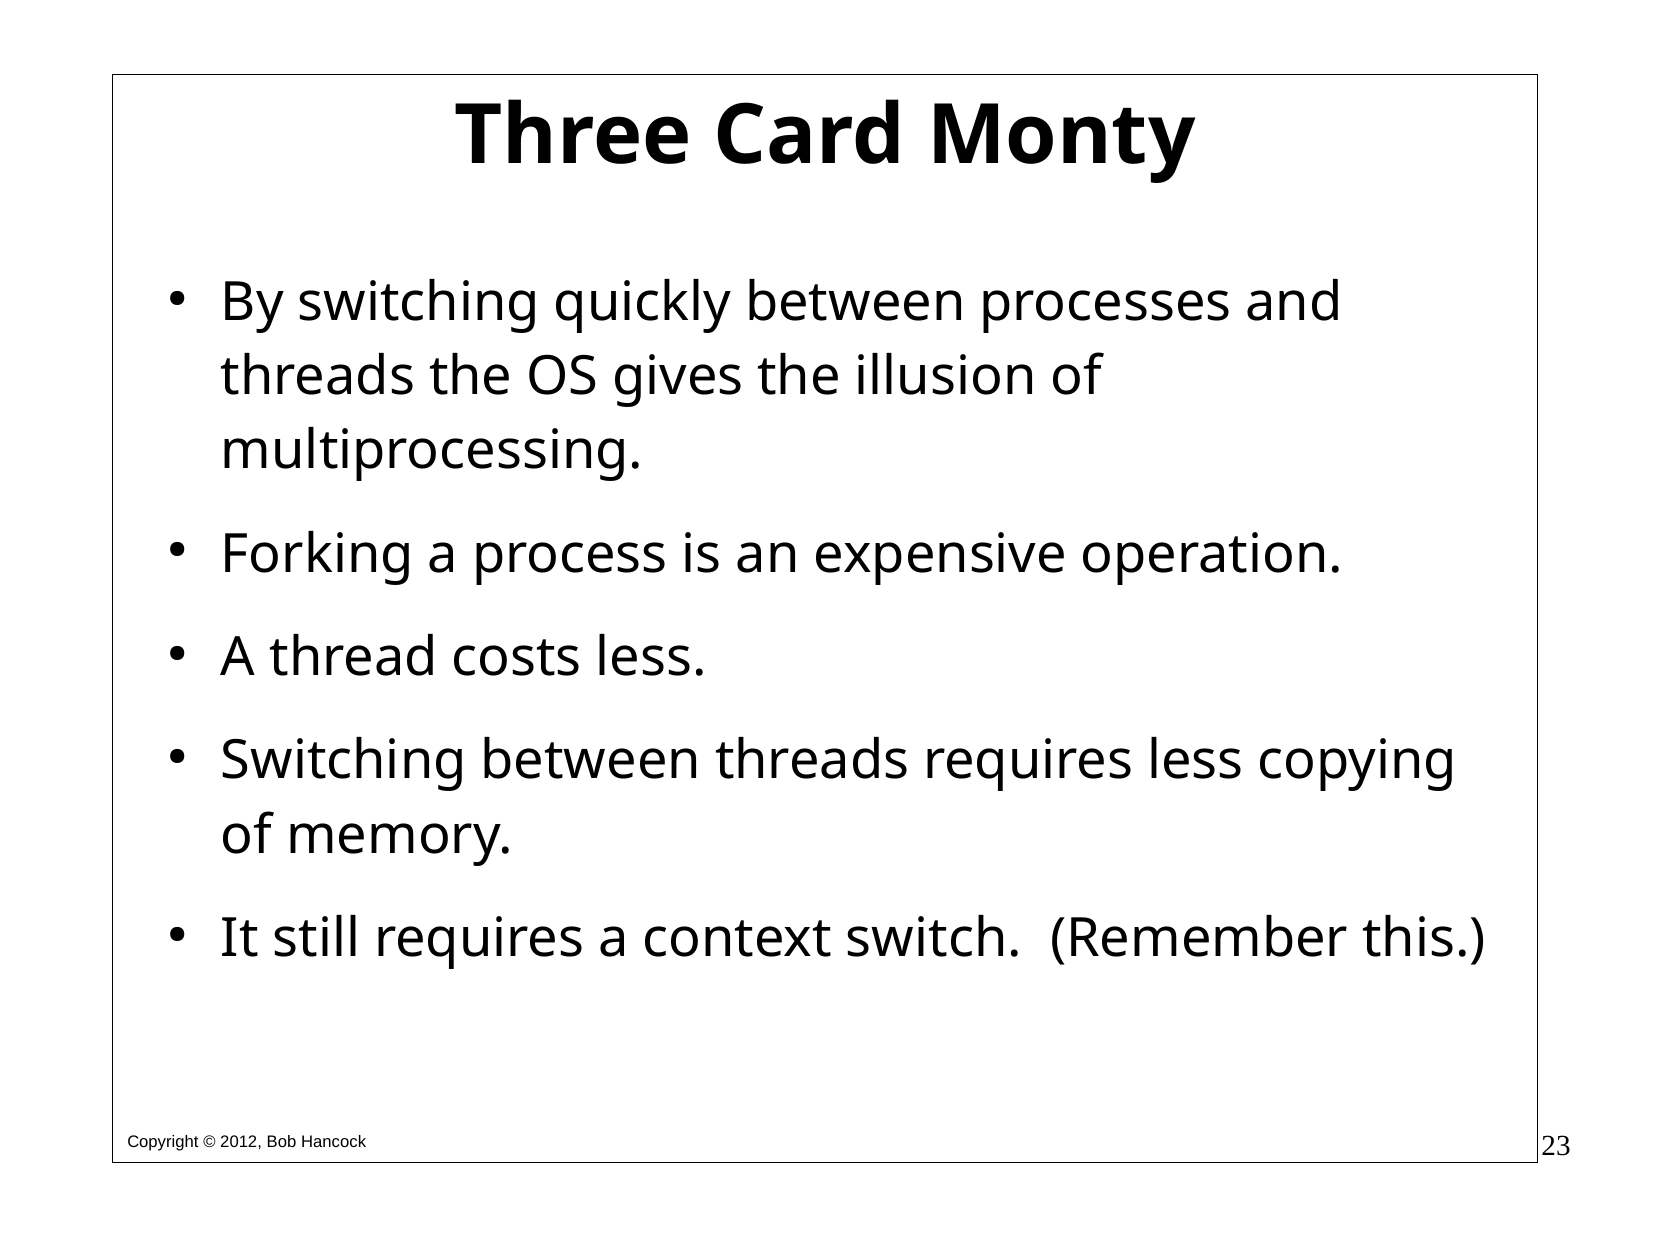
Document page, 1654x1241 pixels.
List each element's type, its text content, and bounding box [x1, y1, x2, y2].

list By switching quickly between processes and threads the OS gives the illusion of multiprocessing. Forking a process is an expensive operation. A thread costs less. Switching between threads requires less copying of memory. It still requires a context switch. (Remember this.) [150, 262, 1501, 1126]
title Three Card Monty [112, 75, 1538, 188]
text_box Copyright © 2012, Bob Hancock [112, 1125, 382, 1159]
